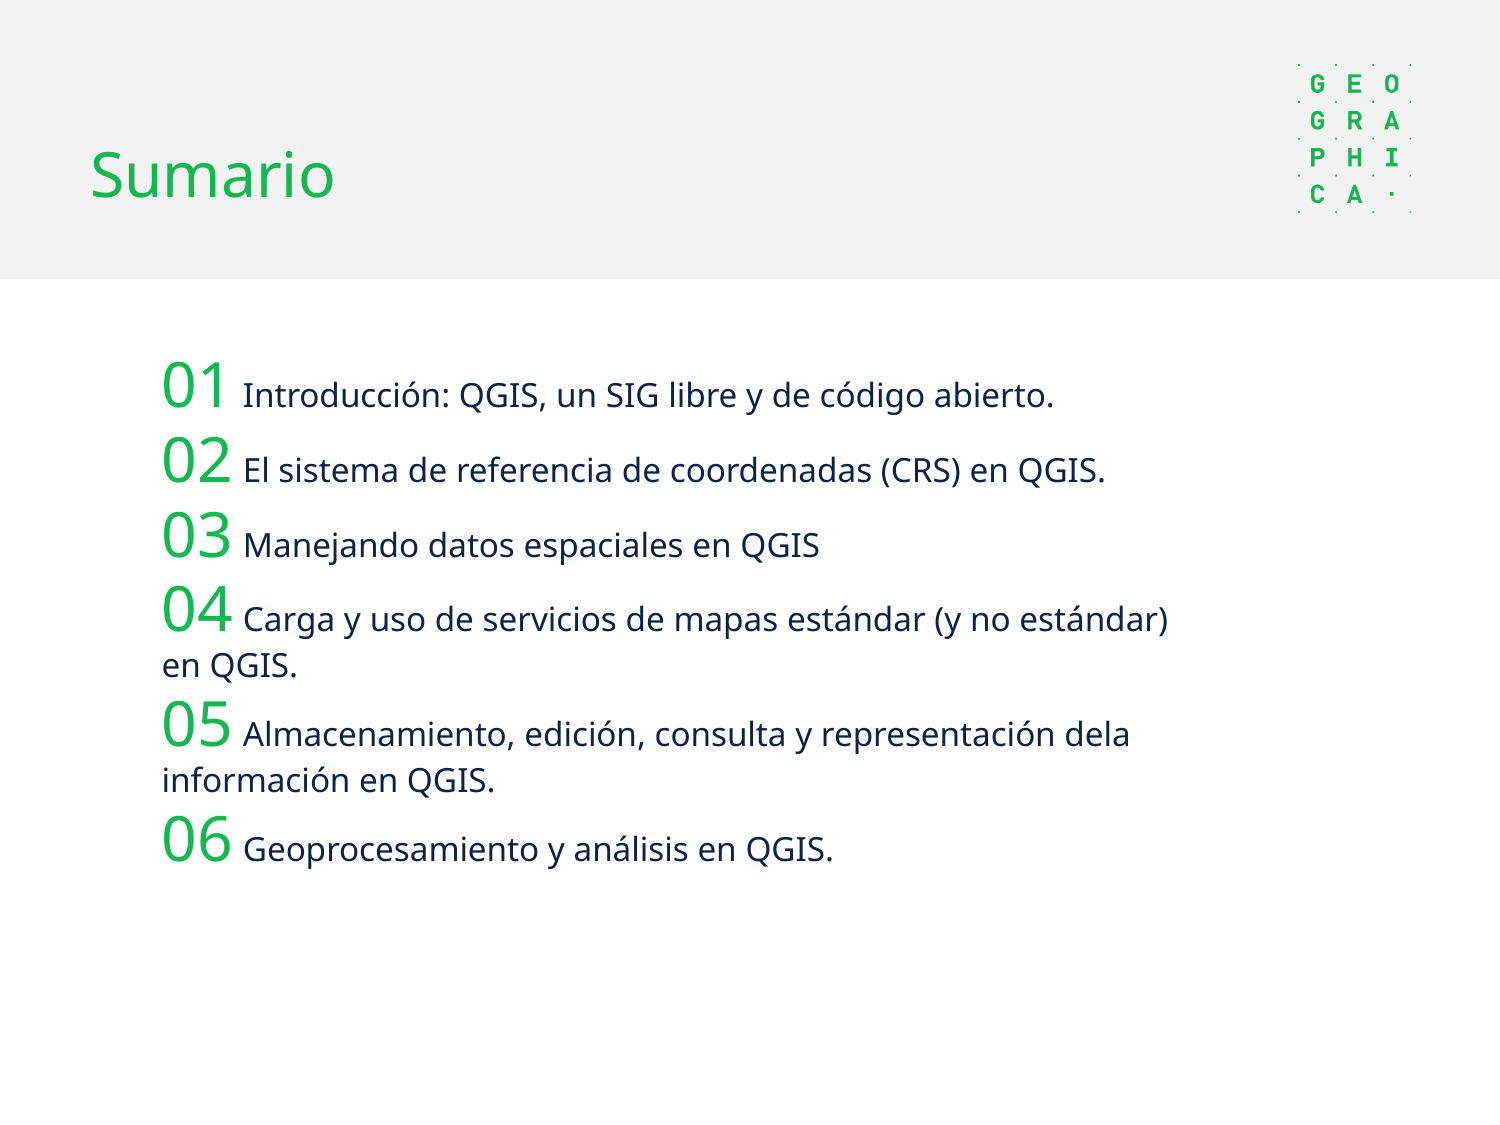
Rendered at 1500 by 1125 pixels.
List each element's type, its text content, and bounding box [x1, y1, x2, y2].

list 01 Introducción: QGIS, un SIG libre y de código abierto. 02 El sistema de referencia de coordenadas (CRS) en QGIS. 03 Manejando datos espaciales en QGIS 04 Carga y uso de servicios de mapas estándar (y no estándar) en QGIS. 05 Almacenamiento, edición, consulta y representación dela información en QGIS. 06 Geoprocesamiento y análisis en QGIS. [146, 329, 1288, 1001]
picture [1298, 64, 1411, 213]
title Sumario [75, 45, 1238, 233]
